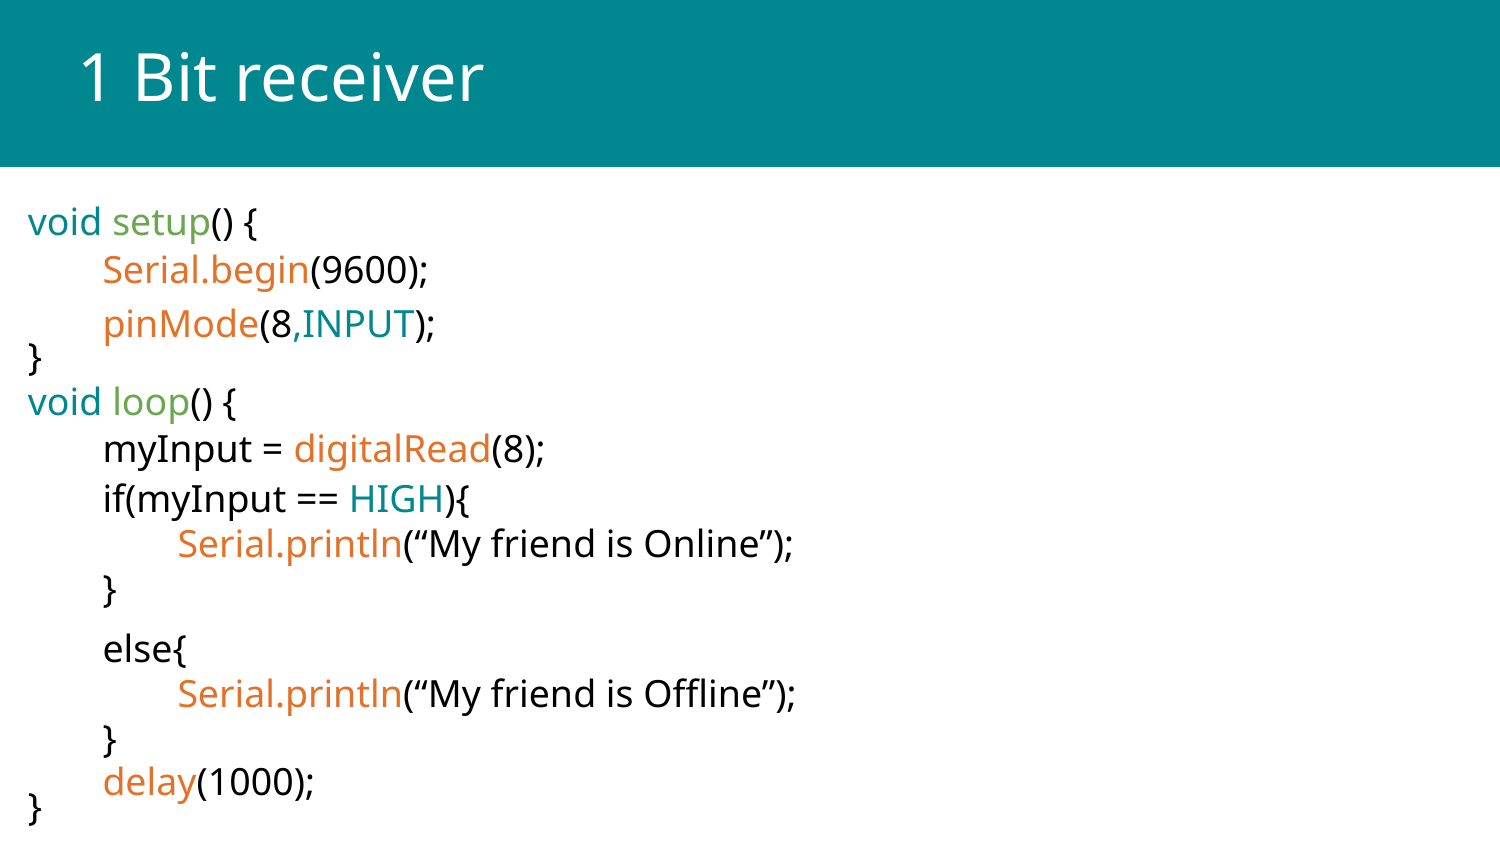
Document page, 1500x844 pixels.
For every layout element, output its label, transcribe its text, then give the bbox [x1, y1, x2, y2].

text_box myInput = digitalRead(8); [12, 409, 1461, 459]
text_box pinMode(8,INPUT); [12, 291, 1461, 345]
text_box void setup() { } void loop() { } [12, 183, 1462, 844]
title 1 Bit receiver [62, 20, 1411, 146]
text_box Serial.begin(9600); [12, 231, 1461, 291]
text_box delay(1000); [12, 742, 1461, 803]
text_box if(myInput == HIGH){ Serial.println(“My friend is Online”); } [12, 459, 1461, 609]
text_box else{ Serial.println(“My friend is Offline”); } [12, 609, 1461, 742]
